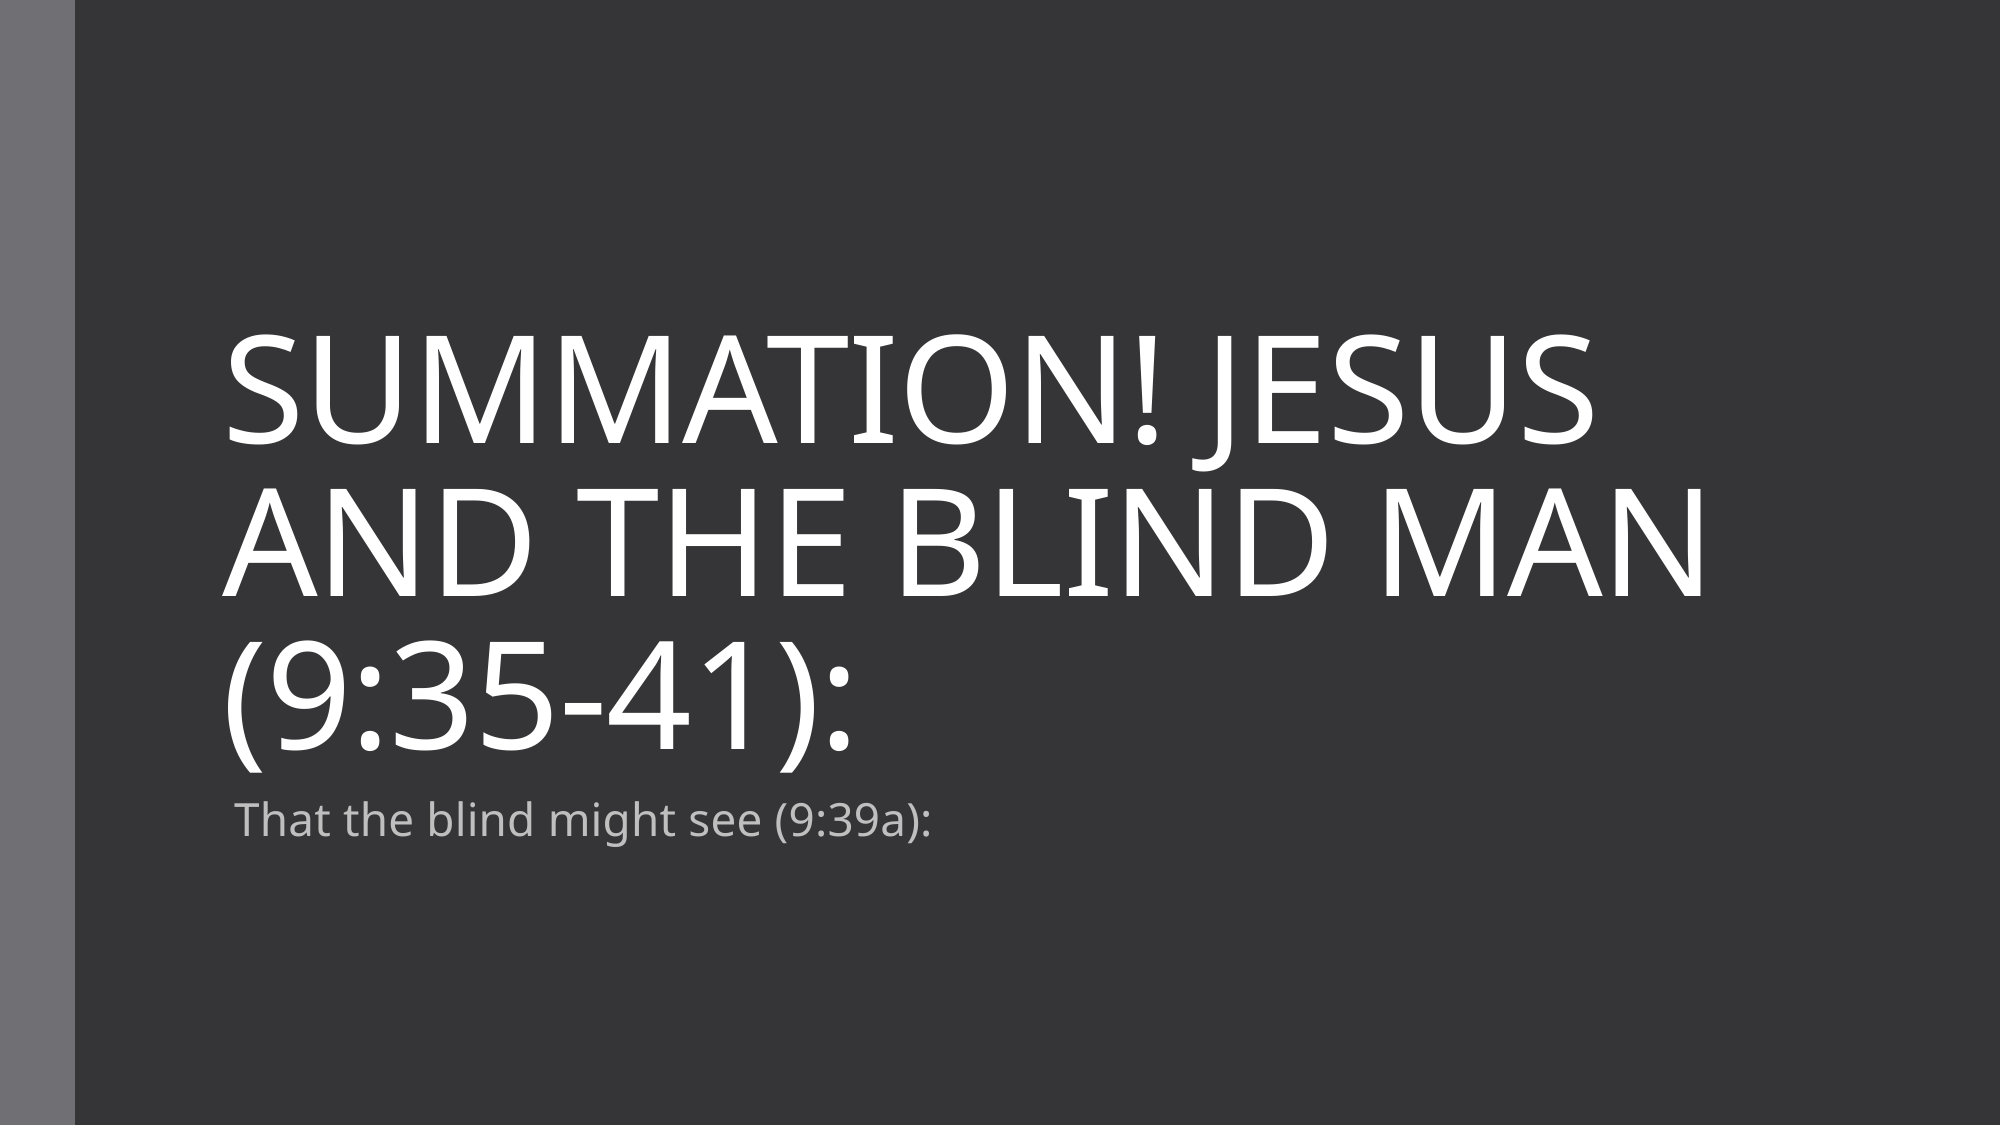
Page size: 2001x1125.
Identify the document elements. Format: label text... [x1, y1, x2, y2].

title SUMMATION! JESUS AND THE BLIND MAN (9:35-41): [206, 124, 1752, 787]
subtitle That the blind might see (9:39a): [206, 787, 1752, 1066]
